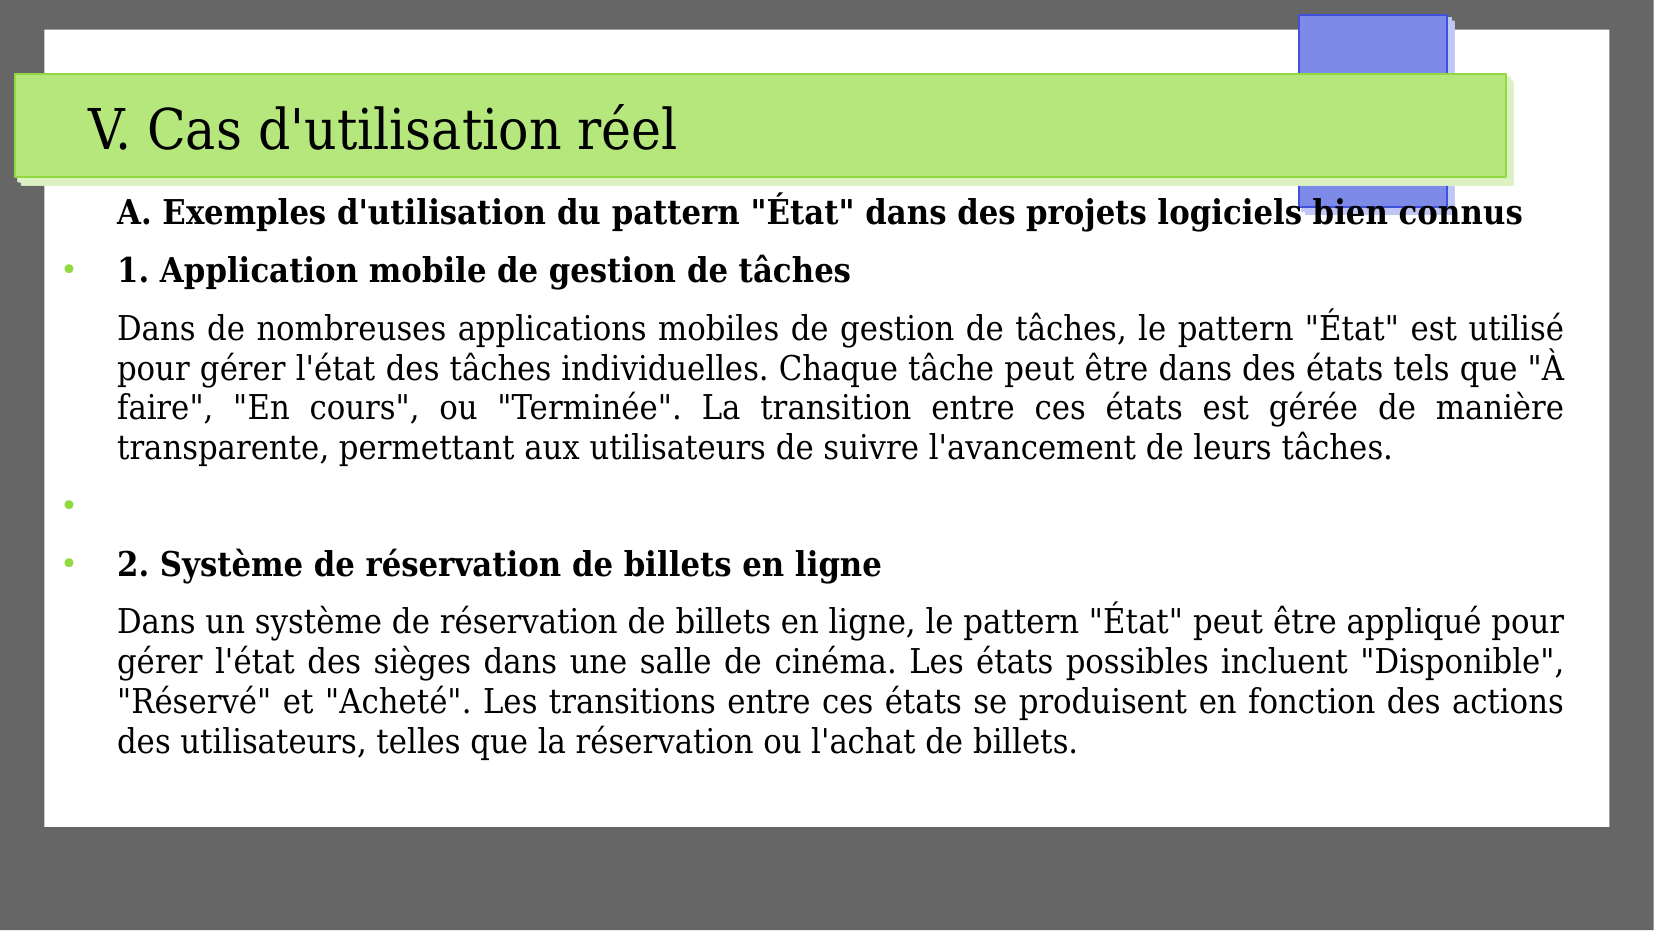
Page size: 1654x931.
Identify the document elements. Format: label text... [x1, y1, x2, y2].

list A. Exemples d'utilisation du pattern "État" dans des projets logiciels bien connus 1. Application mobile de gestion de tâches Dans de nombreuses applications mobiles de gestion de tâches, le pattern "État" est utilisé pour gérer l'état des tâches individuelles. Chaque tâche peut être dans des états tels que "À faire", "En cours", ou "Terminée". La transition entre ces états est gérée de manière transparente, permettant aux utilisateurs de suivre l'avancement de leurs tâches. 2. Système de réservation de billets en ligne Dans un système de réservation de billets en ligne, le pattern "État" peut être appliqué pour gérer l'état des sièges dans une salle de cinéma. Les états possibles incluent "Disponible", "Réservé" et "Acheté". Les transitions entre ces états se produisent en fonction des actions des utilisateurs, telles que la réservation ou l'achat de billets. [59, 191, 1565, 827]
title V. Cas d'utilisation réel [88, 16, 1506, 178]
